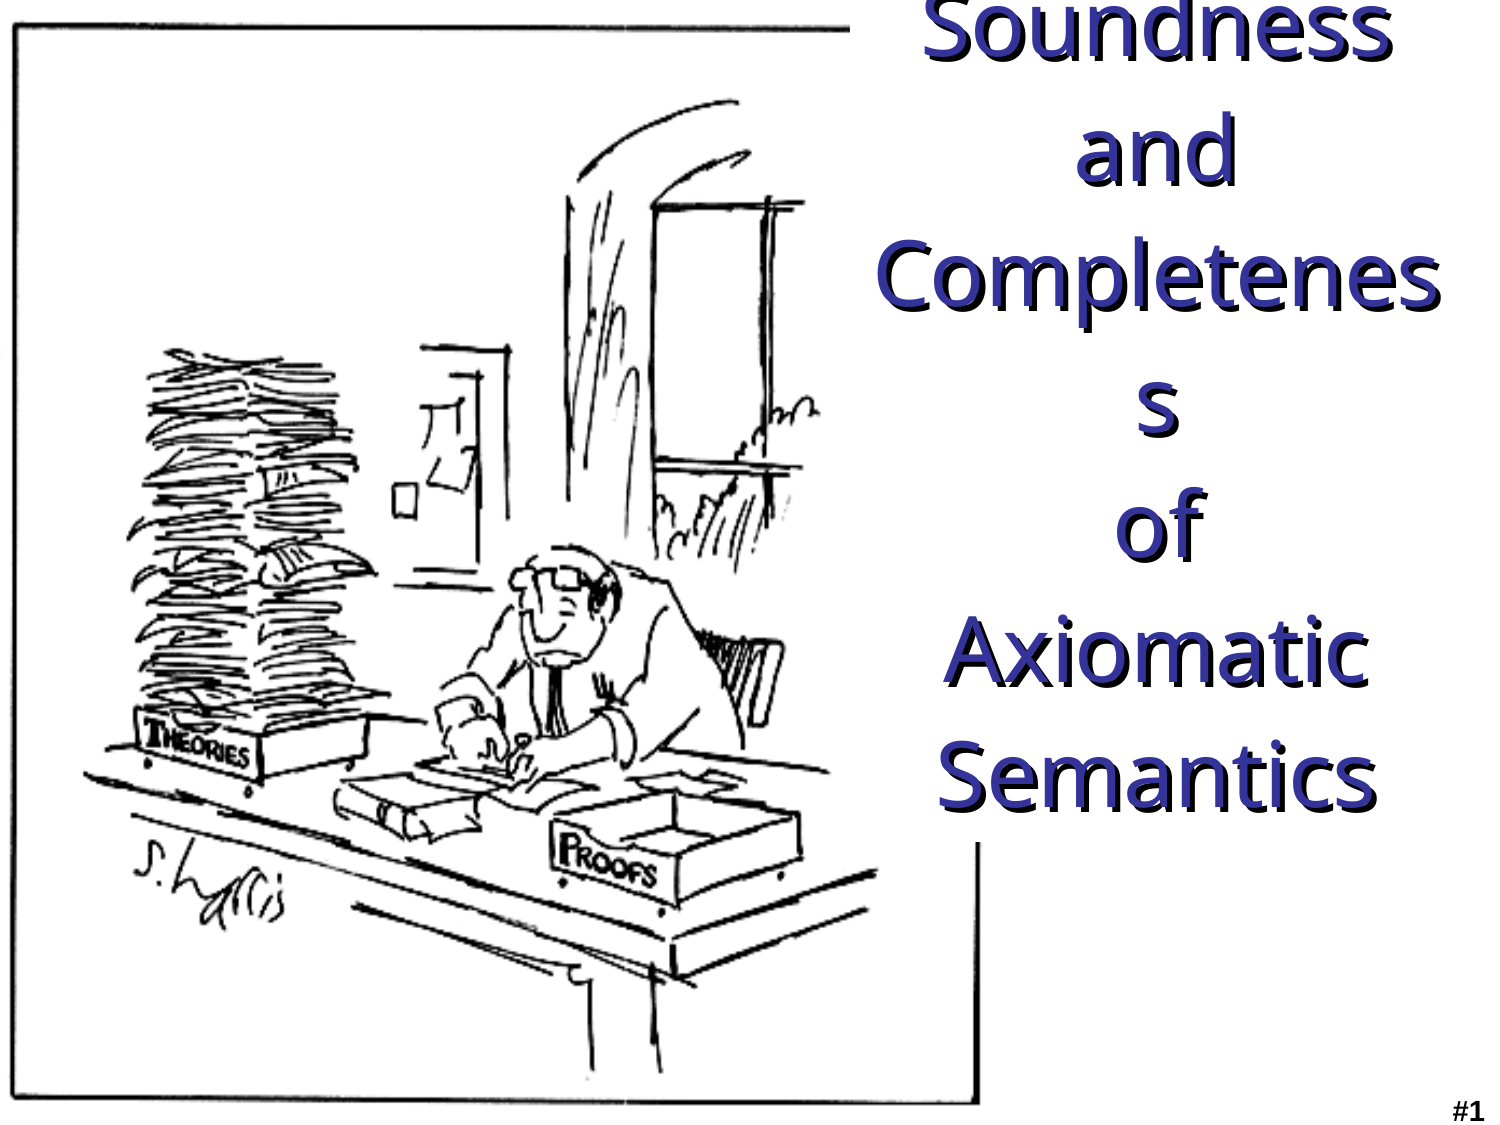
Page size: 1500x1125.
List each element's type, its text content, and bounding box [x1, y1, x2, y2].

picture [0, 0, 1002, 1125]
title Soundness and Completeness of Axiomatic Semantics [849, 37, 1463, 756]
